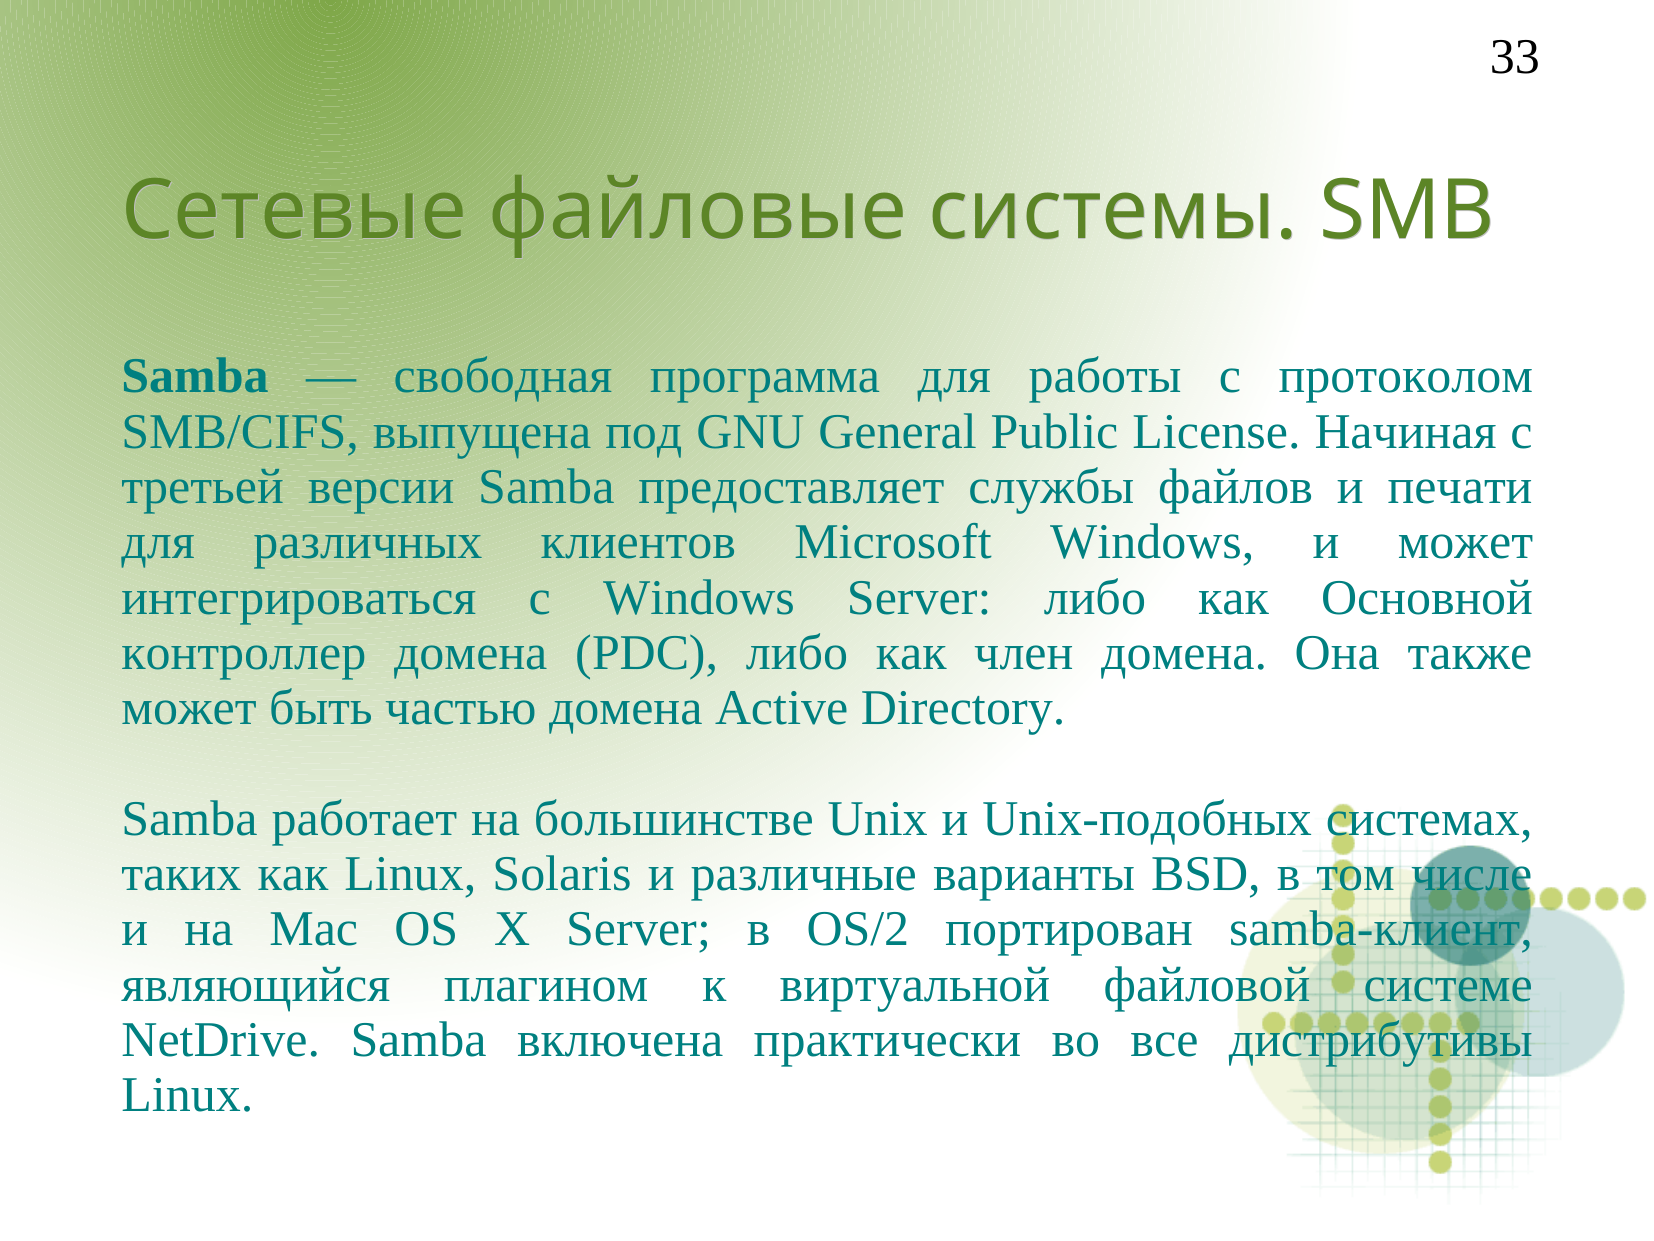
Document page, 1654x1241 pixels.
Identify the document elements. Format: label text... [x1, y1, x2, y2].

subtitle Samba — свободная программа для работы с протоколом SMB/CIFS, выпущена под GNU General Public License. Начиная с третьей версии Samba предоставляет службы файлов и печати для различных клиентов Microsoft Windows, и может интегрироваться с Windows Server: либо как Основной контроллер домена (PDC), либо как член домена. Она также может быть частью домена Active Directory. Samba работает на большинстве Unix и Unix-подобных системах, таких как Linux, Solaris и различные варианты BSD, в том числе и на Mac OS X Server; в OS/2 портирован samba-клиент, являющийся плагином к виртуальной файловой системе NetDrive. Samba включена практически во все дистрибутивы Linux. [121, 341, 1534, 1130]
picture [1224, 792, 1654, 1211]
title Сетевые файловые системы. SMB [121, 102, 1534, 311]
text_box <номер> [1500, 29, 1654, 89]
